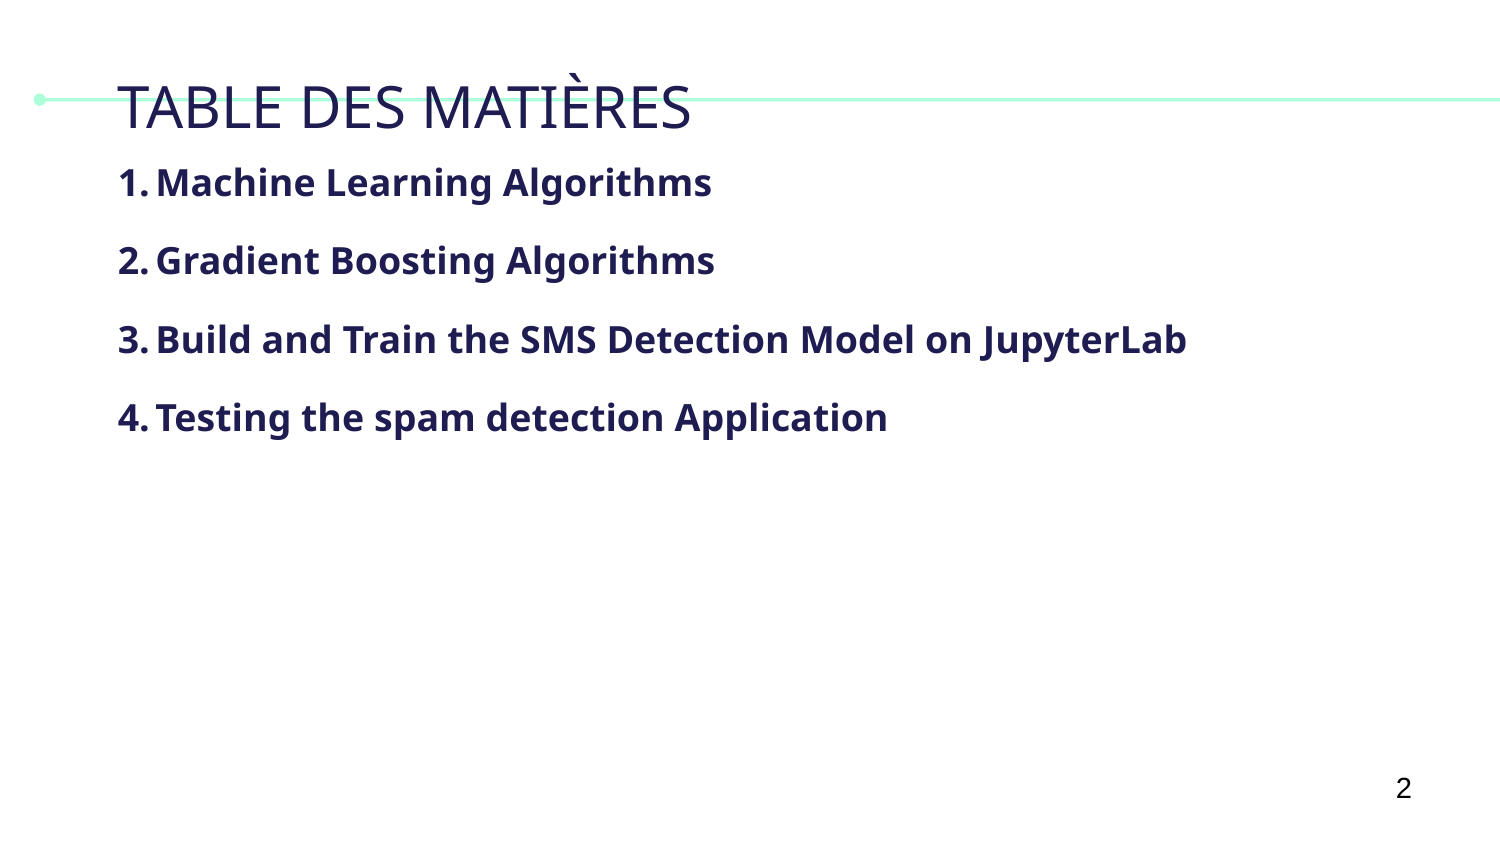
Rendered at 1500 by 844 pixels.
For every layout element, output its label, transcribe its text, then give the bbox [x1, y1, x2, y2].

title Table des matières [102, 55, 1101, 144]
list Machine Learning Algorithms Gradient Boosting Algorithms Build and Train the SMS Detection Model on JupyterLab Testing the spam detection Application [102, 144, 1304, 680]
text_box 2 [1380, 761, 1450, 812]
